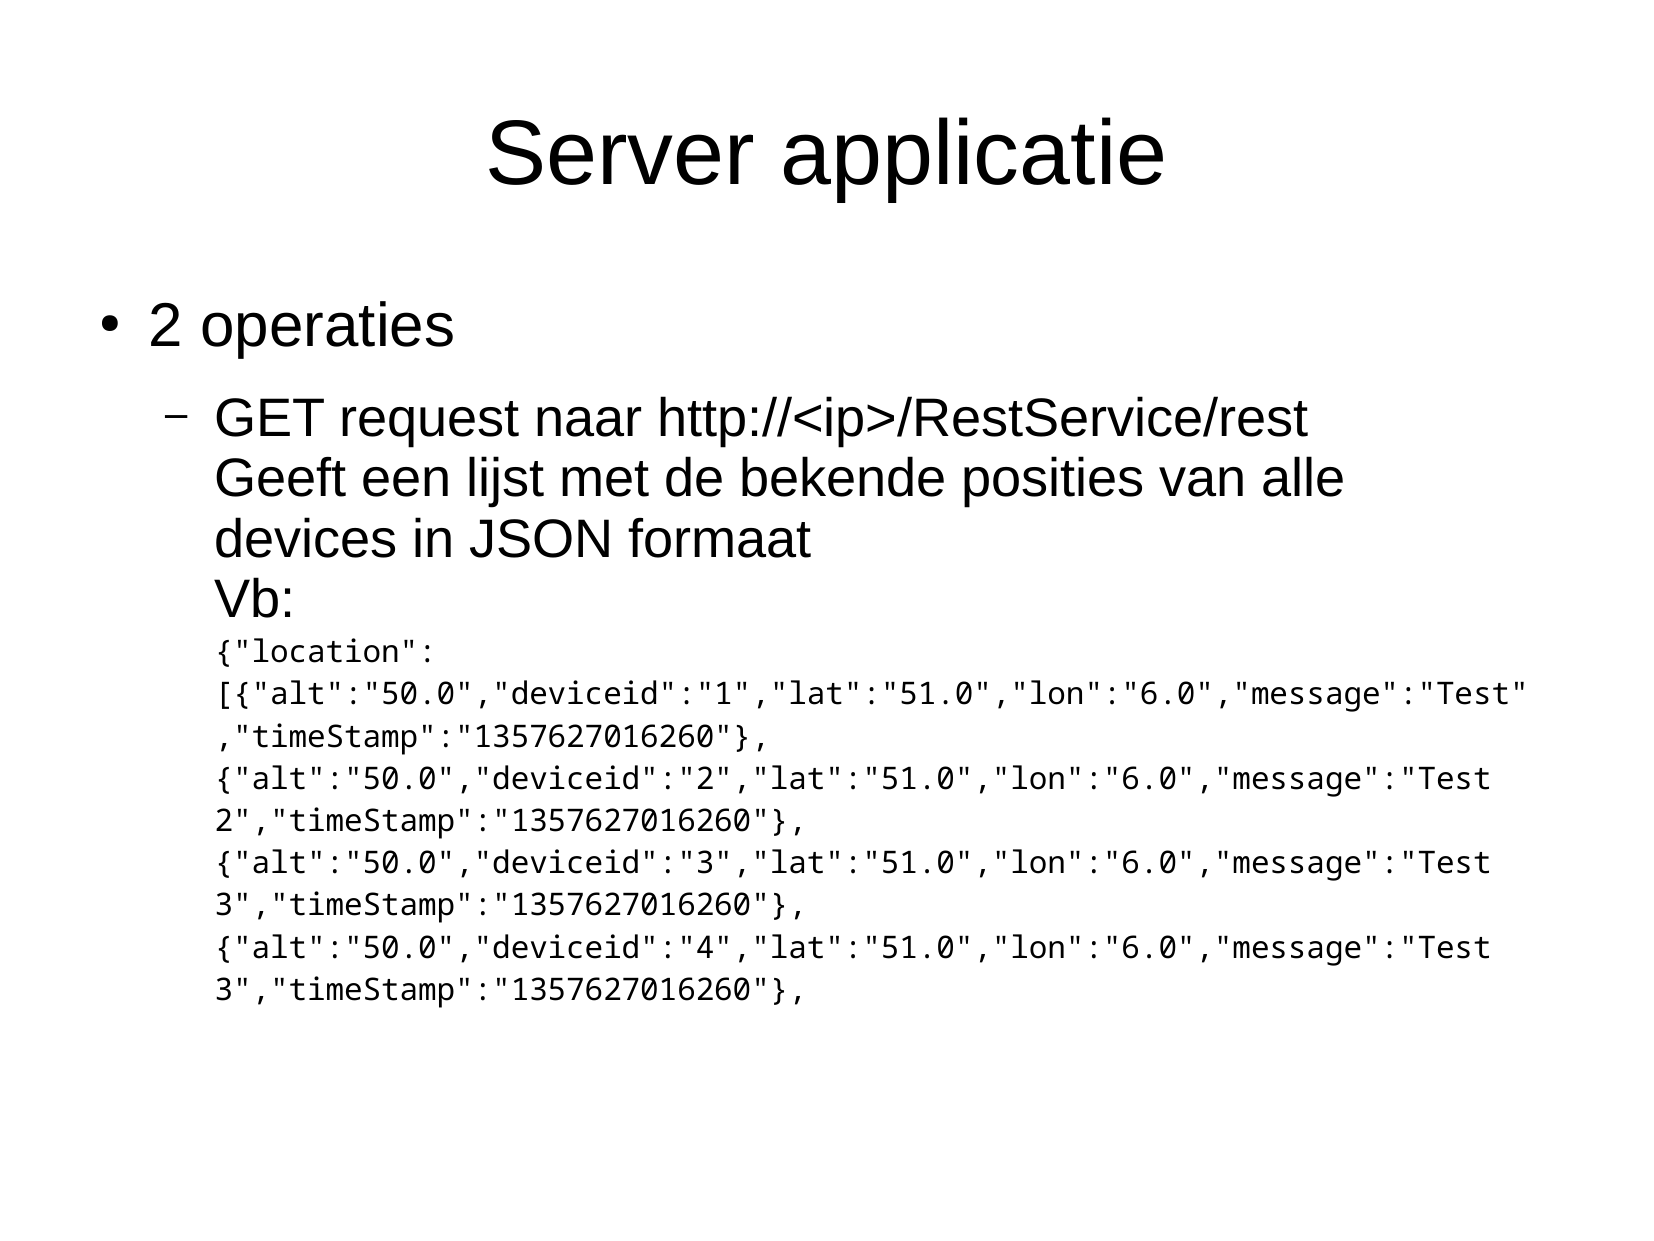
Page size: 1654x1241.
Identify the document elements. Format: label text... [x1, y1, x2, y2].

title Server applicatie [82, 49, 1571, 257]
list 2 operaties GET request naar http://<ip>/RestService/rest Geeft een lijst met de bekende posities van alle devices in JSON formaat Vb: {"location":[{"alt":"50.0","deviceid":"1","lat":"51.0","lon":"6.0","message":"Test","timeStamp":"1357627016260"},{"alt":"50.0","deviceid":"2","lat":"51.0","lon":"6.0","message":"Test 2","timeStamp":"1357627016260"},{"alt":"50.0","deviceid":"3","lat":"51.0","lon":"6.0","message":"Test 3","timeStamp":"1357627016260"},{"alt":"50.0","deviceid":"4","lat":"51.0","lon":"6.0","message":"Test 3","timeStamp":"1357627016260"}, [82, 290, 1538, 1010]
